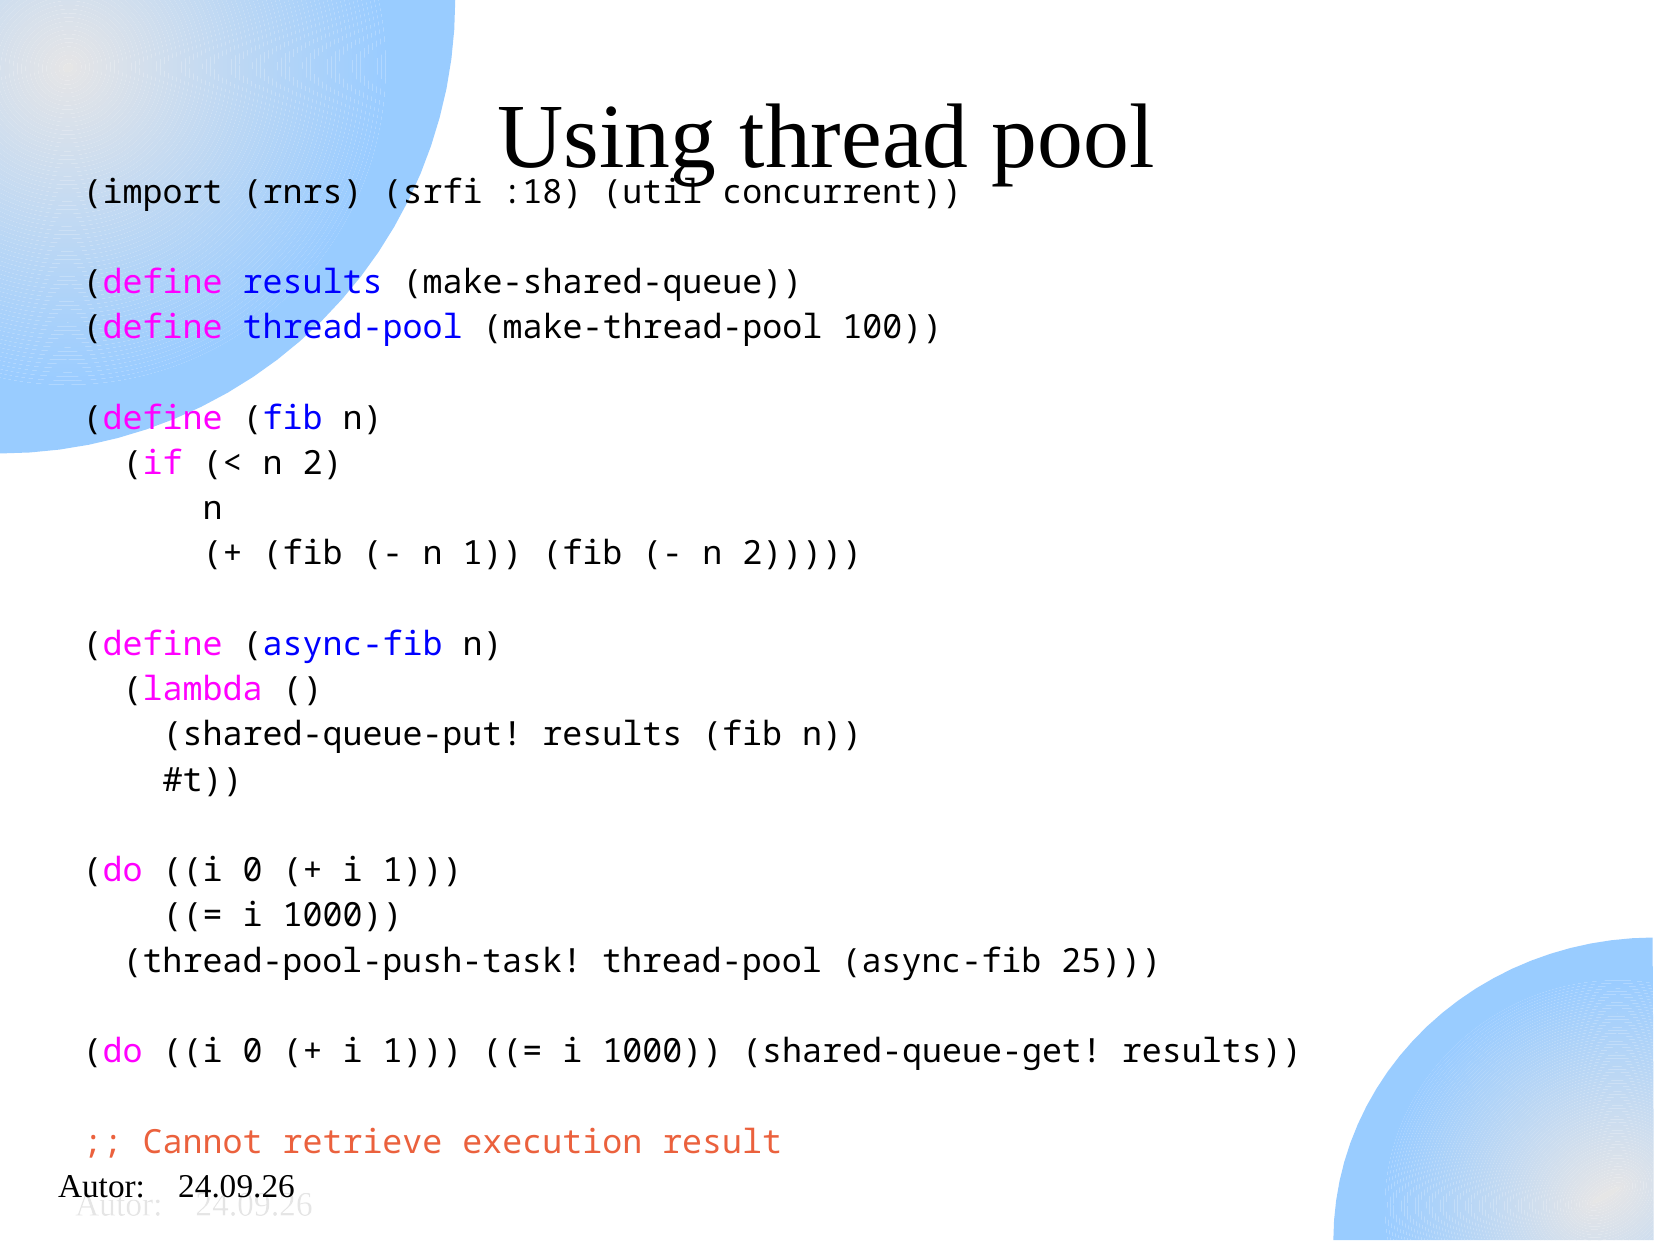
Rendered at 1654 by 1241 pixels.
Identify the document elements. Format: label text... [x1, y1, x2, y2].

title Using thread pool [82, 49, 1571, 177]
subtitle (import (rnrs) (srfi :18) (util concurrent)) (define results (make-shared-queue)) (define thread-pool (make-thread-pool 100)) (define (fib n) (if (< n 2) n (+ (fib (- n 1)) (fib (- n 2))))) (define (async-fib n) (lambda () (shared-queue-put! results (fib n)) #t)) (do ((i 0 (+ i 1))) ((= i 1000)) (thread-pool-push-task! thread-pool (async-fib 25))) (do ((i 0 (+ i 1))) ((= i 1000)) (shared-queue-get! results)) ;; Cannot retrieve execution result [82, 177, 1571, 1154]
